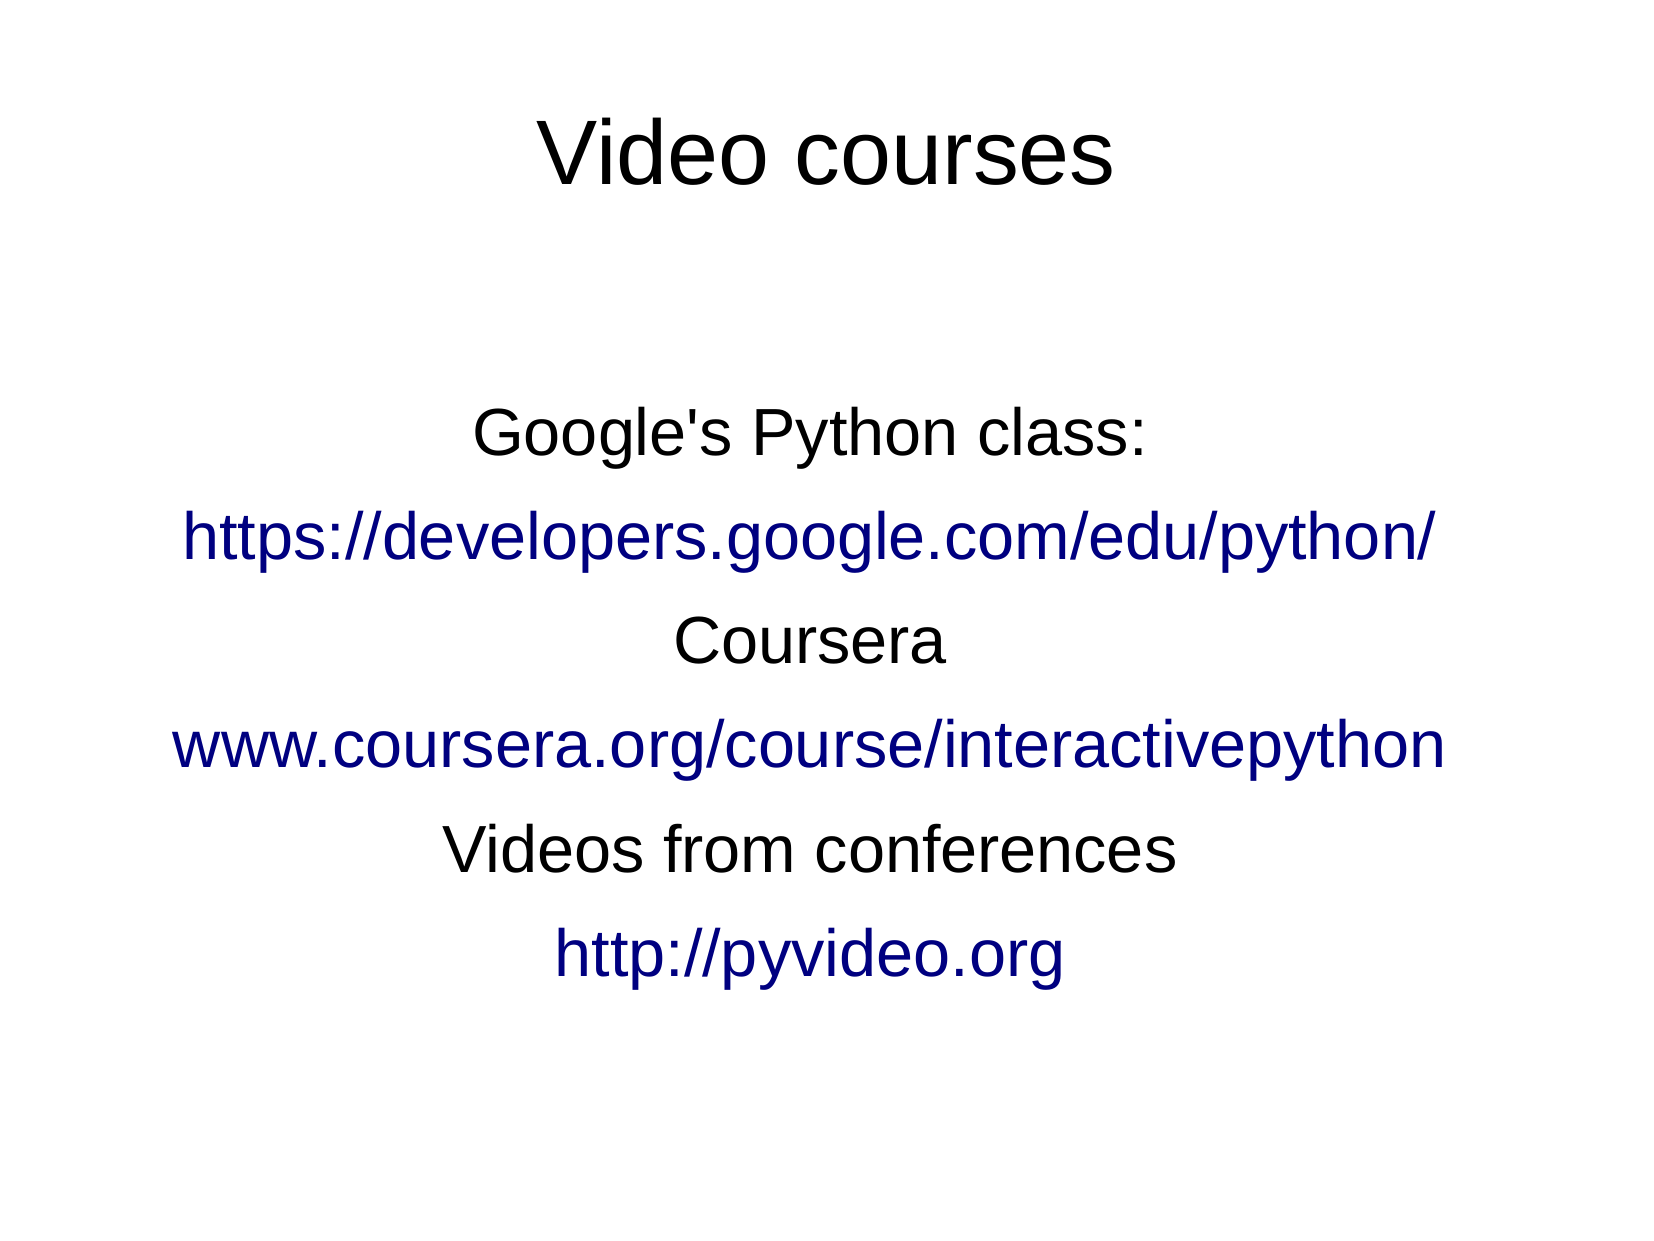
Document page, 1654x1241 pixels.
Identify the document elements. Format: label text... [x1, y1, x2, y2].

list Google's Python class: https://developers.google.com/edu/python/ Coursera www.coursera.org/course/interactivepython Videos from conferences http://pyvideo.org [82, 290, 1538, 1141]
title Video courses [82, 49, 1571, 257]
